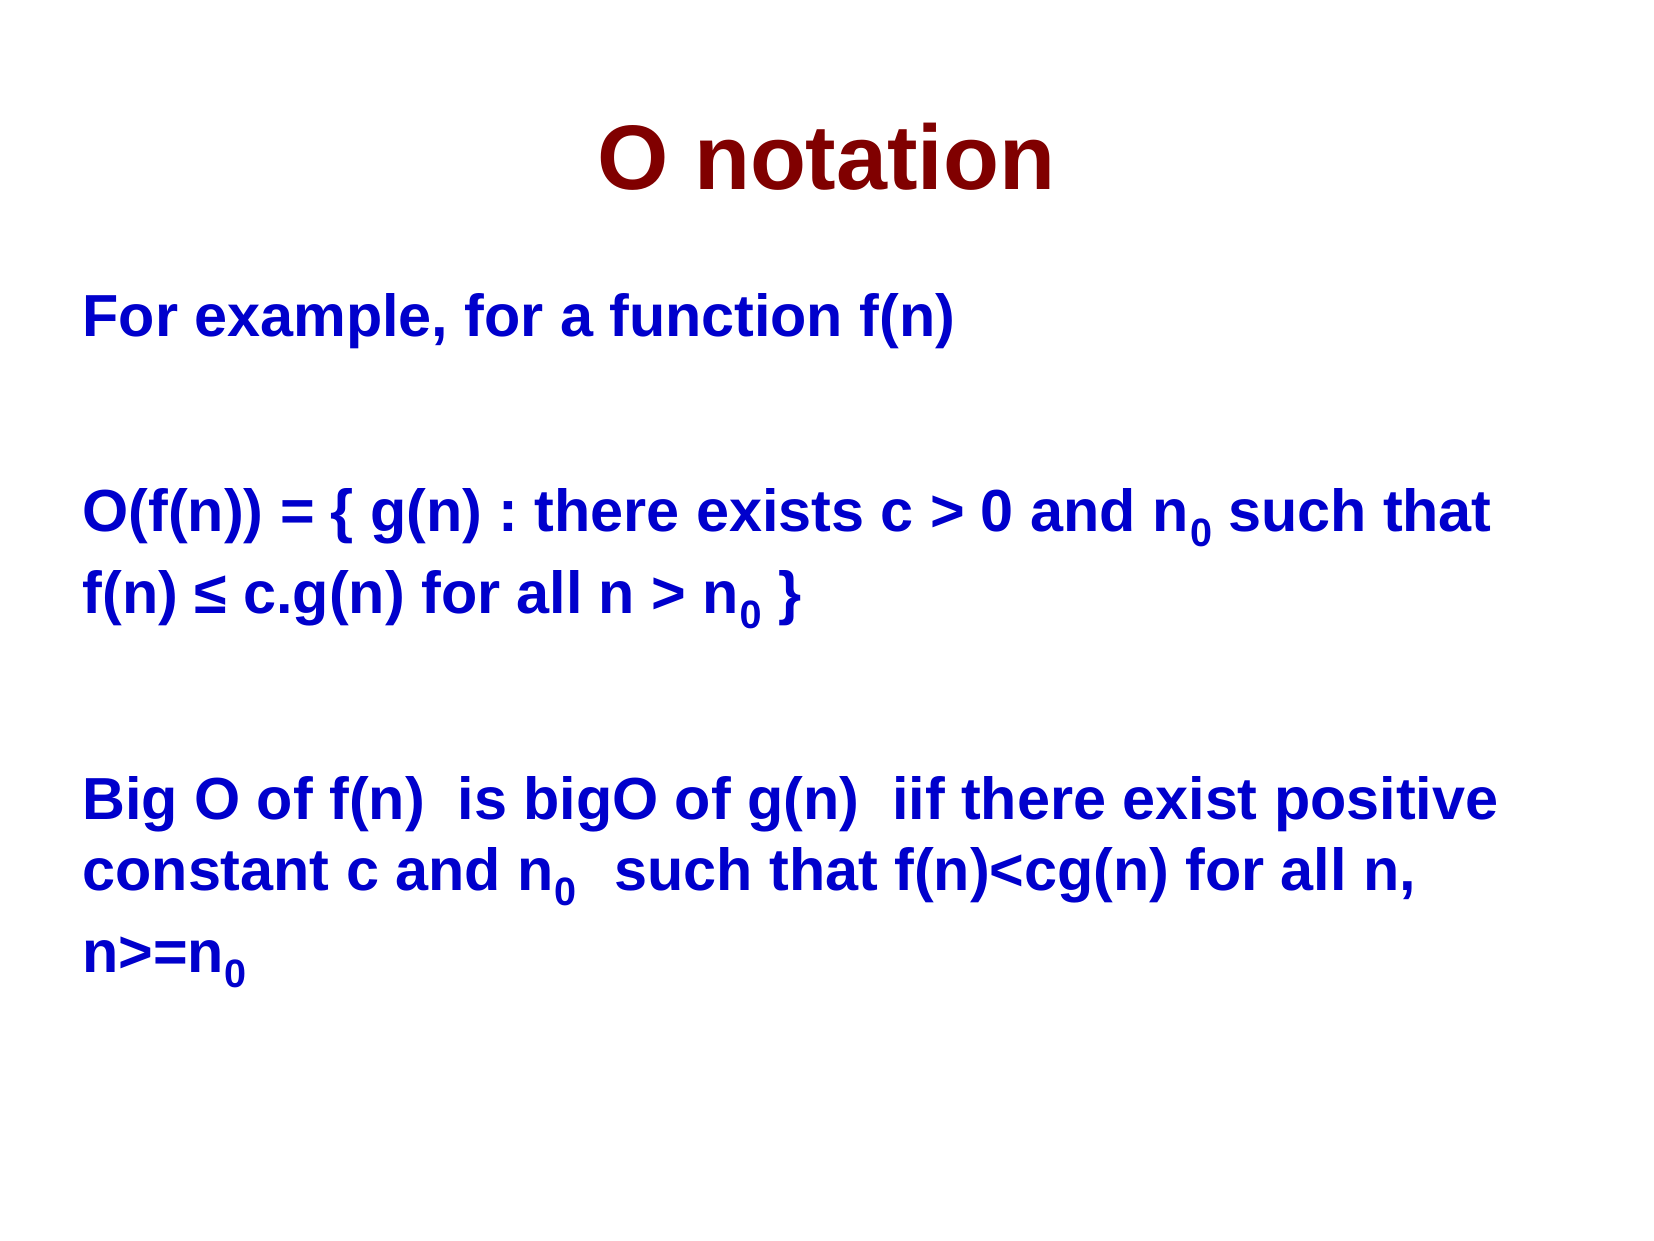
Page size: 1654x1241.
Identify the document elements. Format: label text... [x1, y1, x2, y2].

title O notation [82, 49, 1571, 257]
list For example, for a function f(n) Ο(f(n)) = { g(n) : there exists c > 0 and n0 such that f(n) ≤ c.g(n) for all n > n0 } Big O of f(n) is bigO of g(n) iif there exist positive constant c and n0 such that f(n)<cg(n) for all n, n>=n0 [82, 277, 1571, 997]
